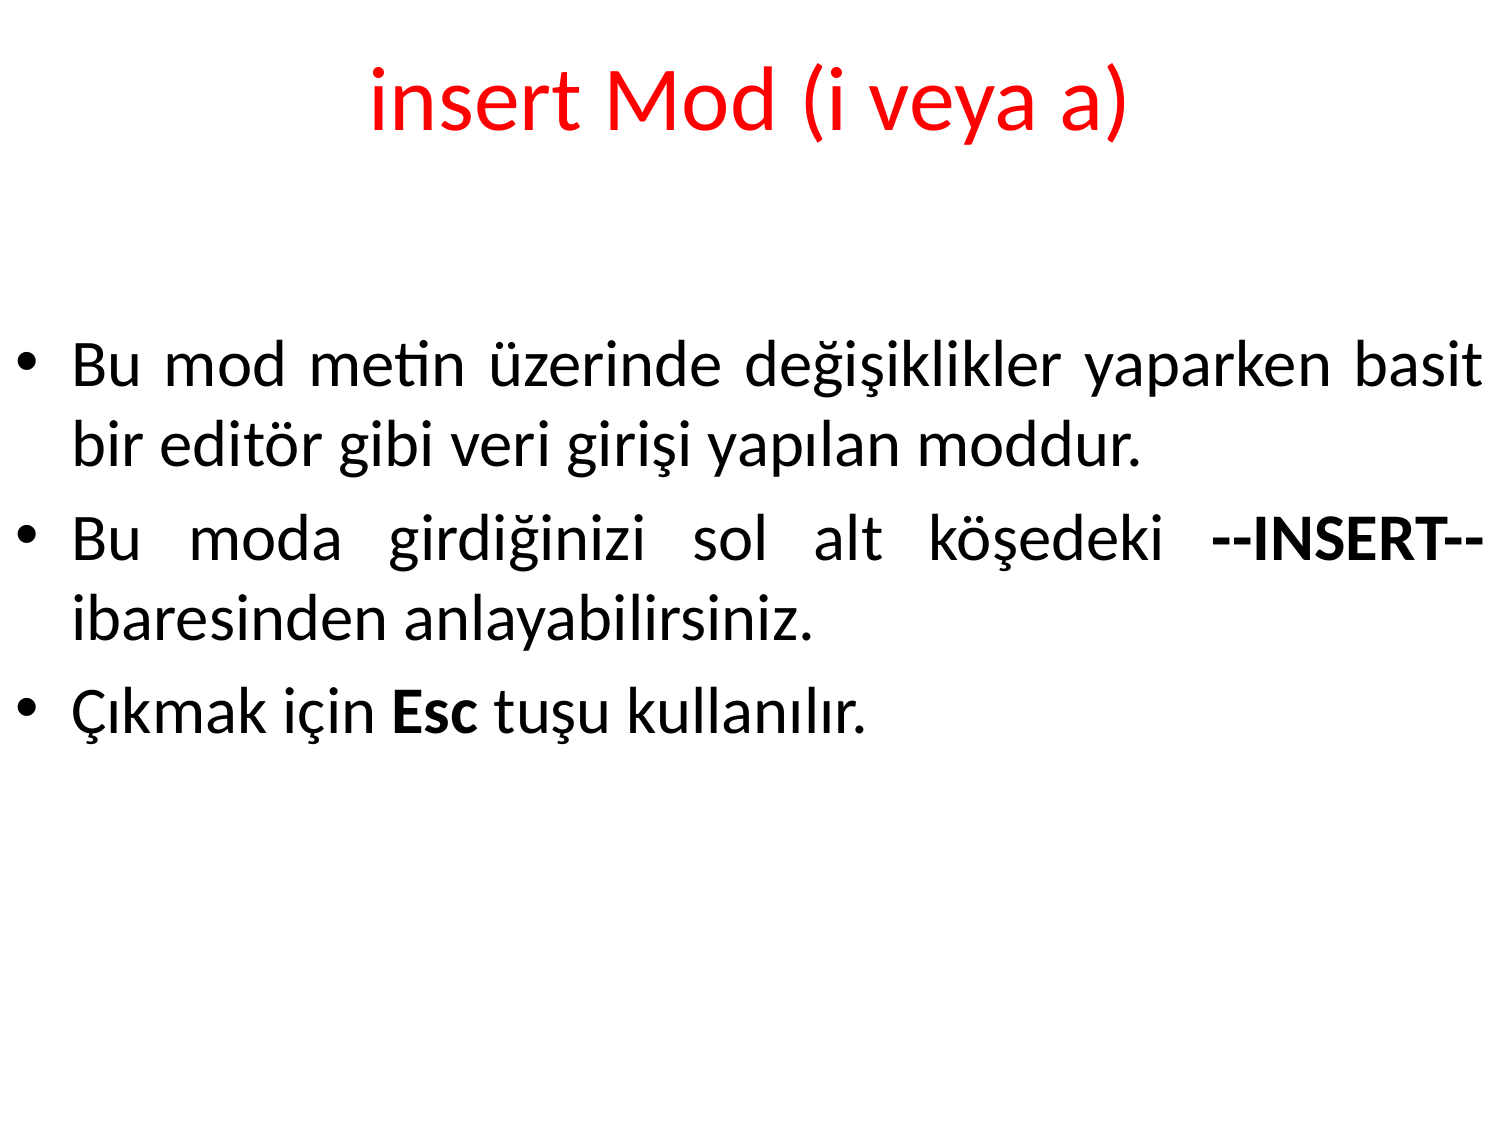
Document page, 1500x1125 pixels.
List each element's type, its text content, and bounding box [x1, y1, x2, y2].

title insert Mod (i veya a) [0, 0, 1500, 188]
list Bu mod metin üzerinde değişiklikler yaparken basit bir editör gibi veri girişi yapılan moddur. Bu moda girdiğinizi sol alt köşedeki --INSERT-- ibaresinden anlayabilirsiniz. Çıkmak için Esc tuşu kullanılır. [0, 312, 1500, 1022]
